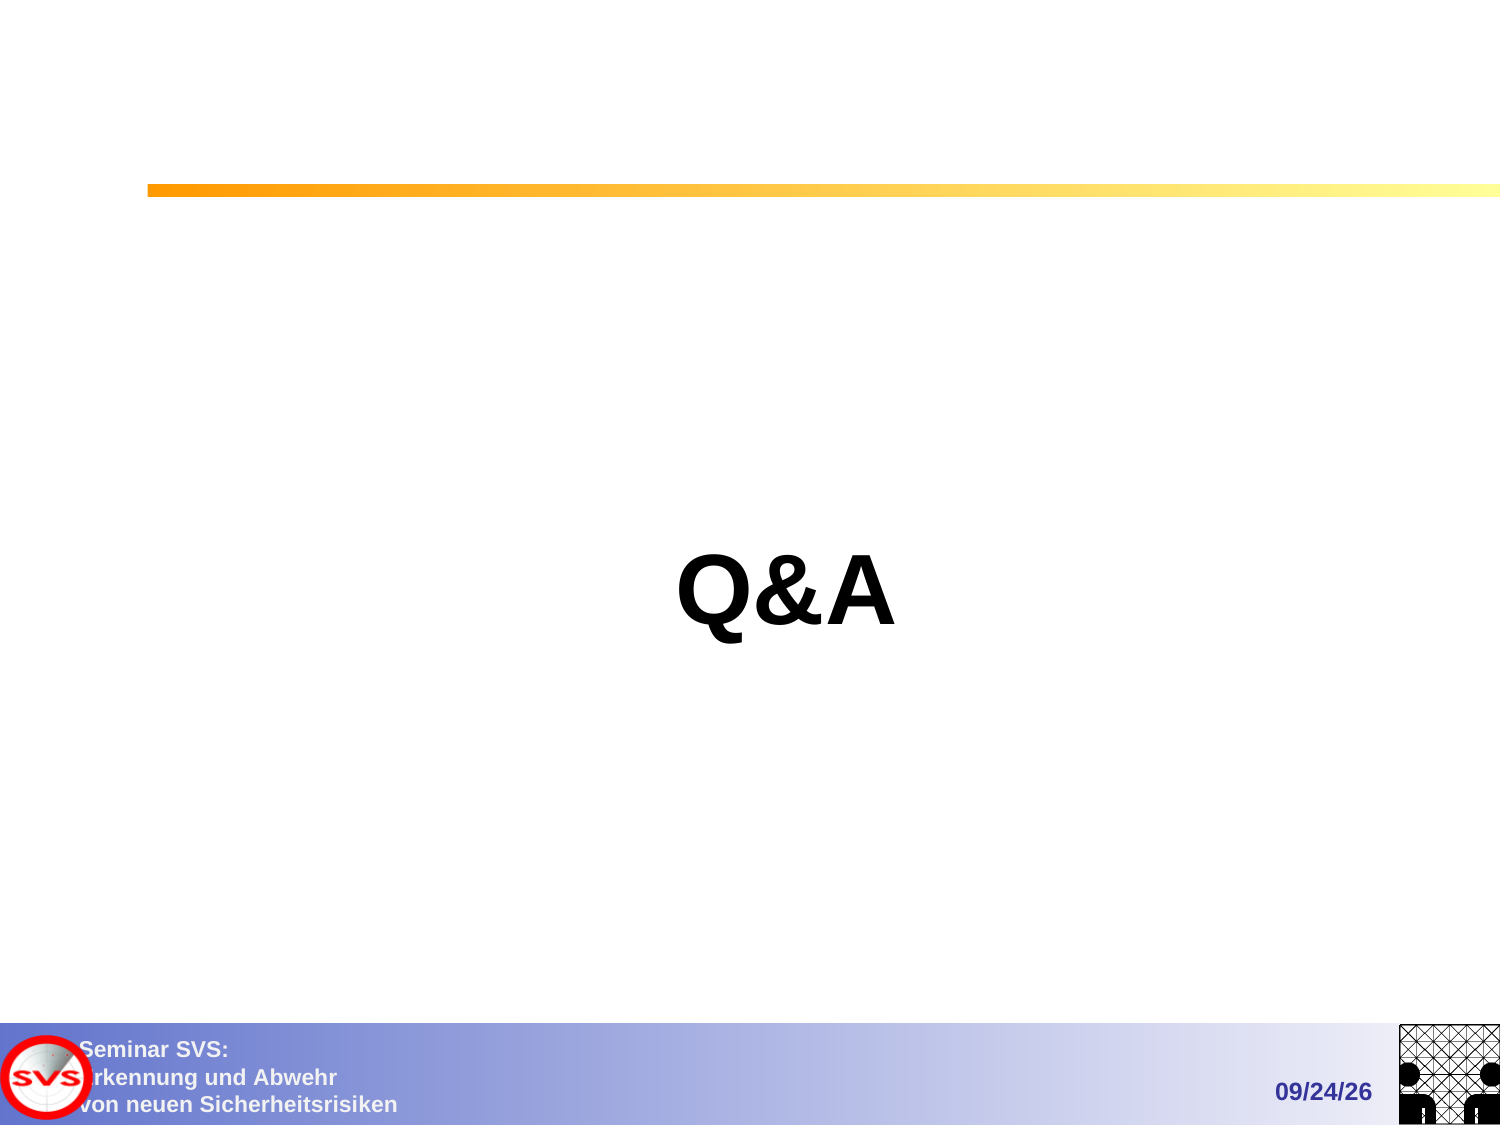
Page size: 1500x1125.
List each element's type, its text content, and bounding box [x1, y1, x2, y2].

picture [1399, 1024, 1500, 1125]
list Q&A [147, 208, 1426, 951]
picture [0, 1035, 93, 1120]
